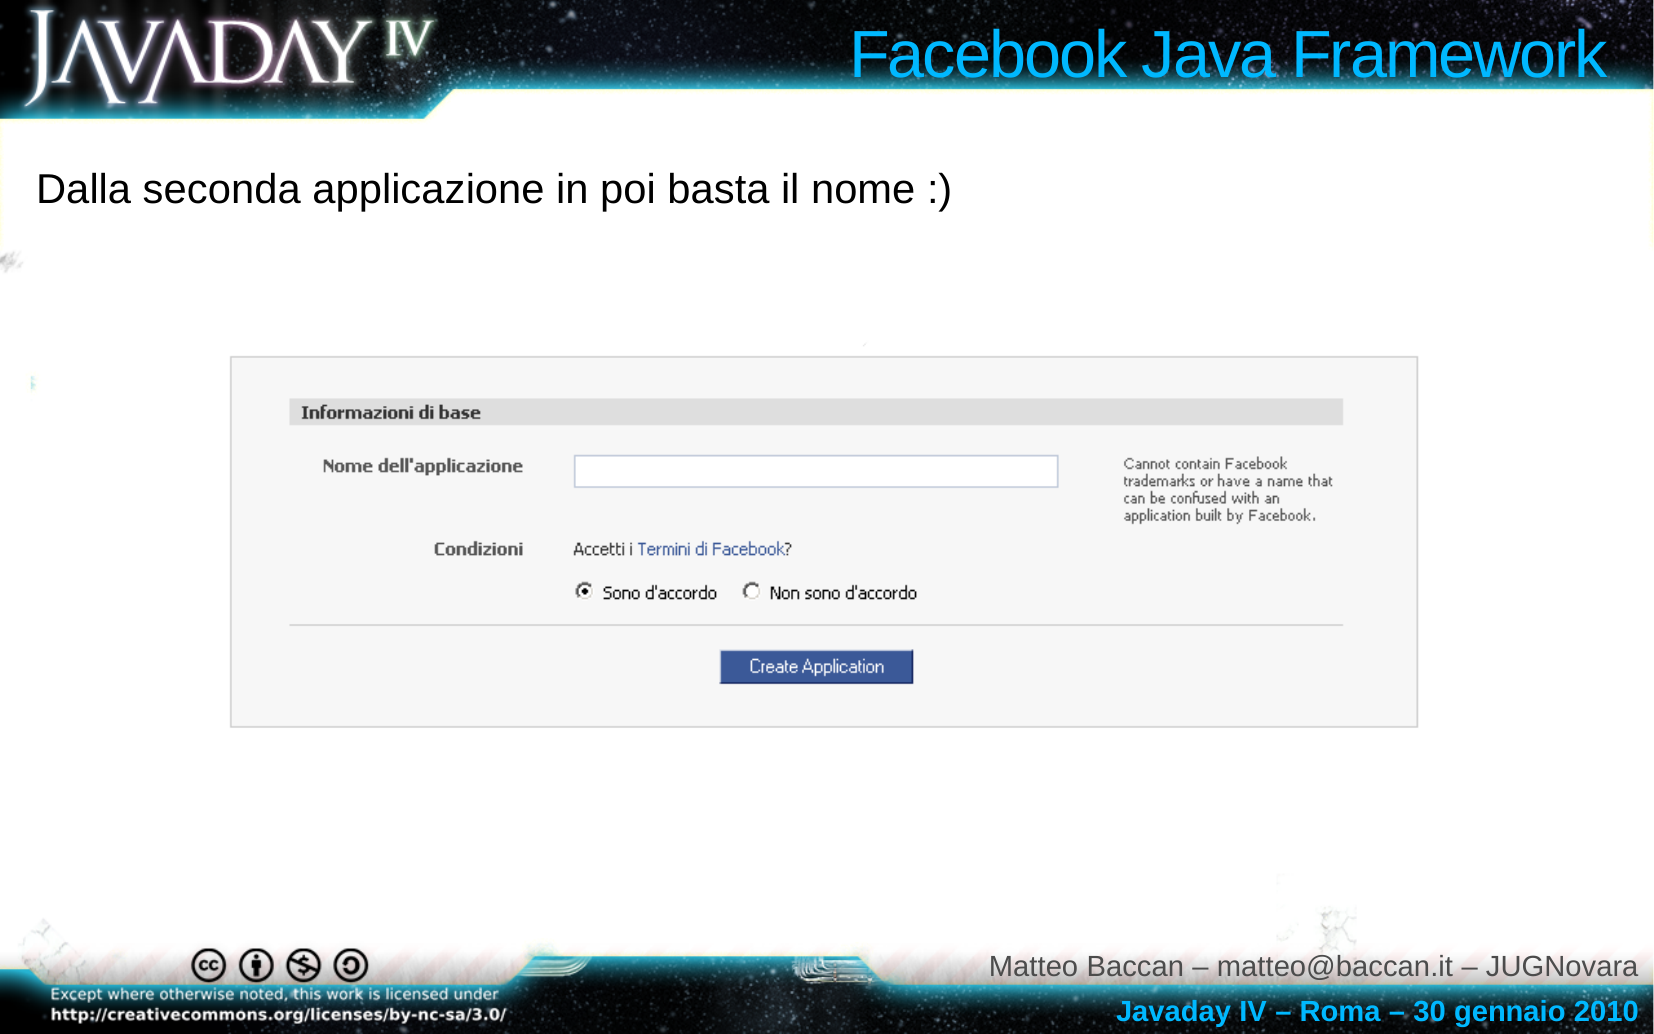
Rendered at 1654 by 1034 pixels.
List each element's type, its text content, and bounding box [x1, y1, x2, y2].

title Facebook Java Framework [132, 5, 1609, 103]
picture [0, 0, 1654, 1034]
text_box Dalla seconda applicazione in poi basta il nome :) [21, 158, 1610, 275]
